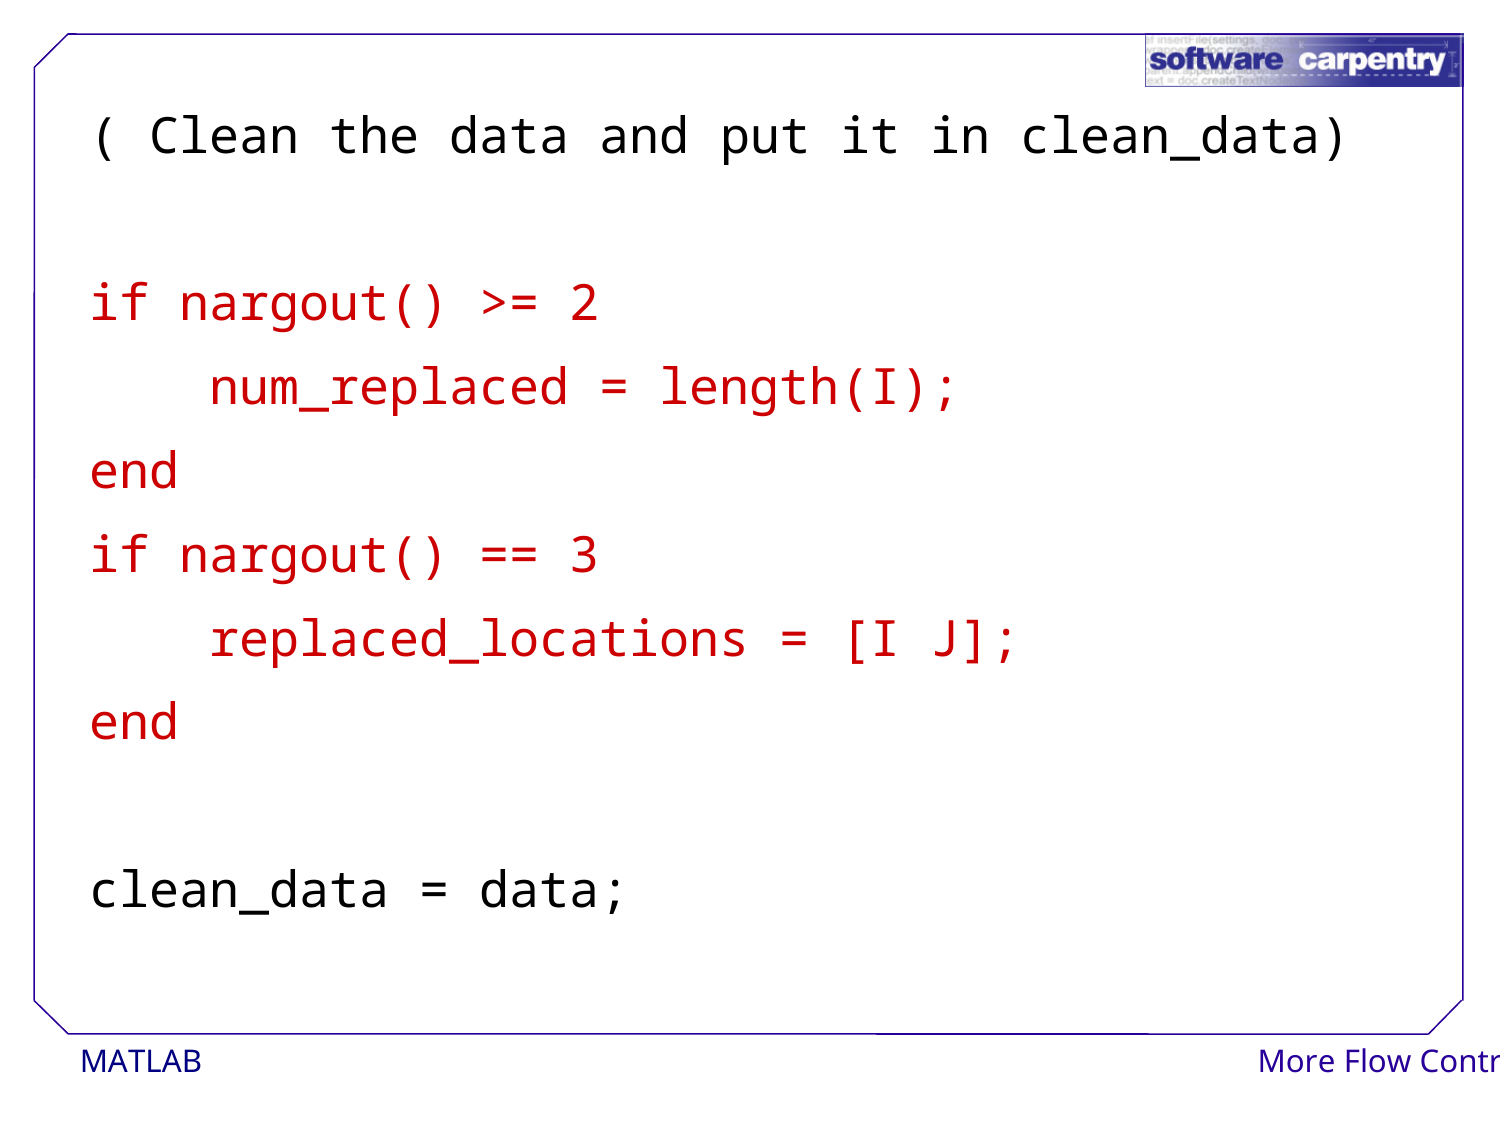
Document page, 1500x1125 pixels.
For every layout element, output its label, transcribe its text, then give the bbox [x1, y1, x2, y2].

list ( Clean the data and put it in clean_data) if nargout() >= 2 num_replaced = length(I); end if nargout() == 3 replaced_locations = [I J]; end clean_data = data; [75, 99, 1426, 1013]
picture [1145, 33, 1464, 87]
